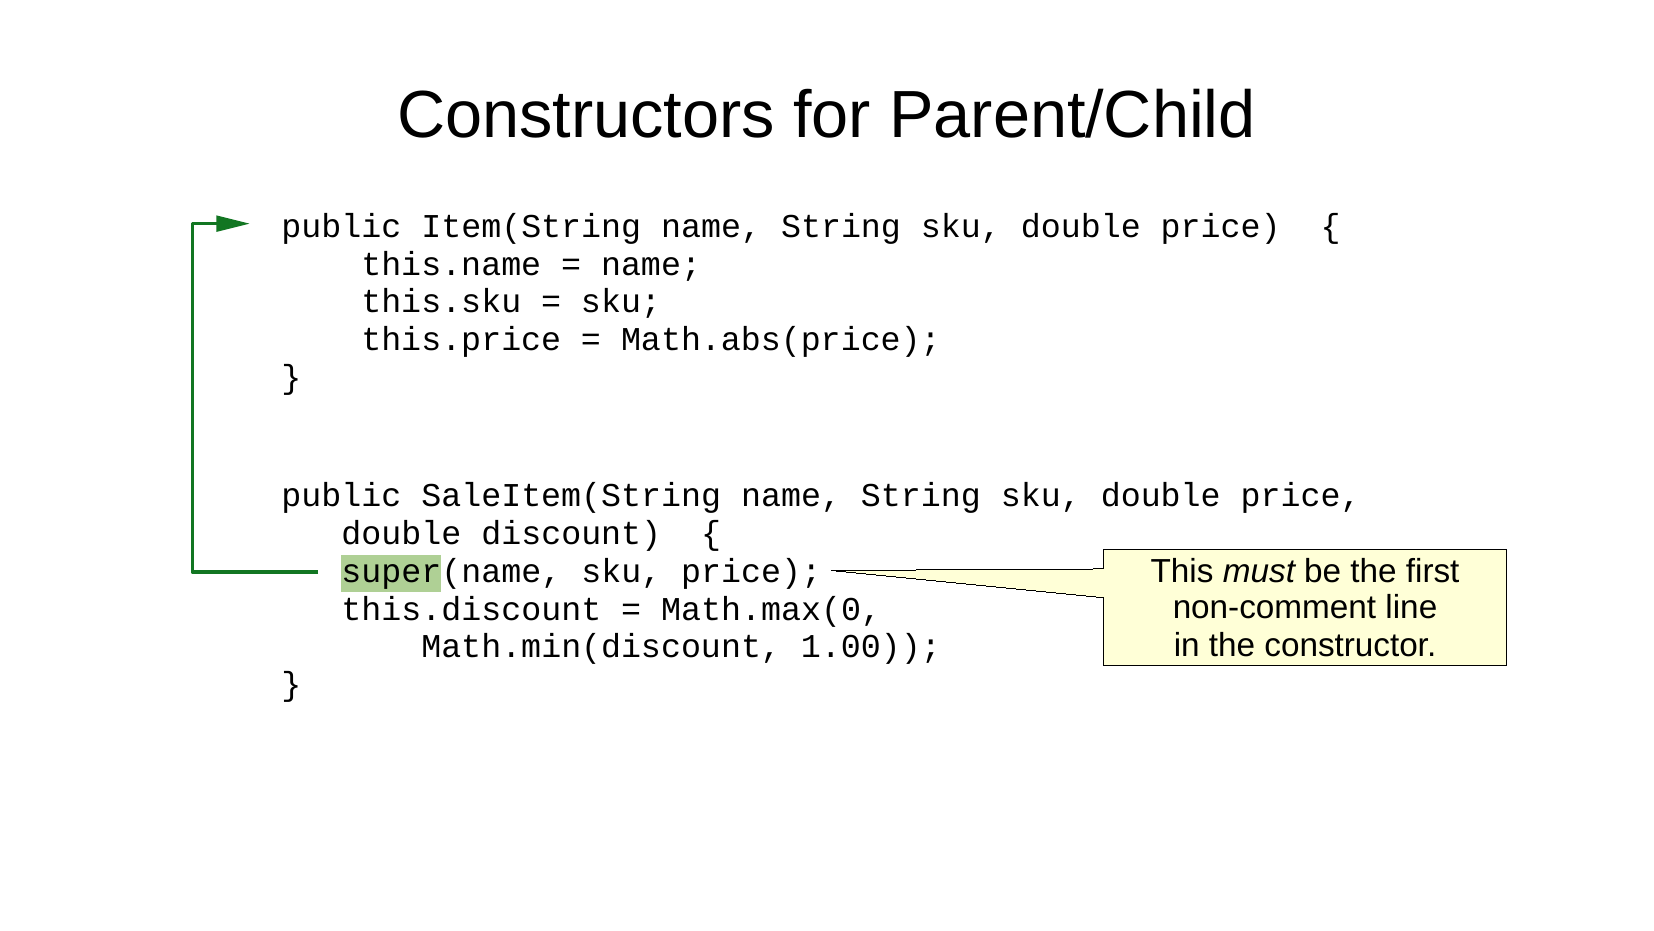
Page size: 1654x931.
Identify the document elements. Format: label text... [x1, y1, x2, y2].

text_box public SaleItem(String name, String sku, double price, double discount) { super(name, sku, price); this.discount = Math.max(0, Math.min(discount, 1.00)); } [266, 471, 1377, 751]
title Constructors for Parent/Child [82, 37, 1571, 193]
text_box This must be the first non-comment line in the constructor. [831, 549, 1507, 666]
text_box public Item(String name, String sku, double price) { this.name = name; this.sku = sku; this.price = Math.abs(price); } [266, 202, 1357, 406]
